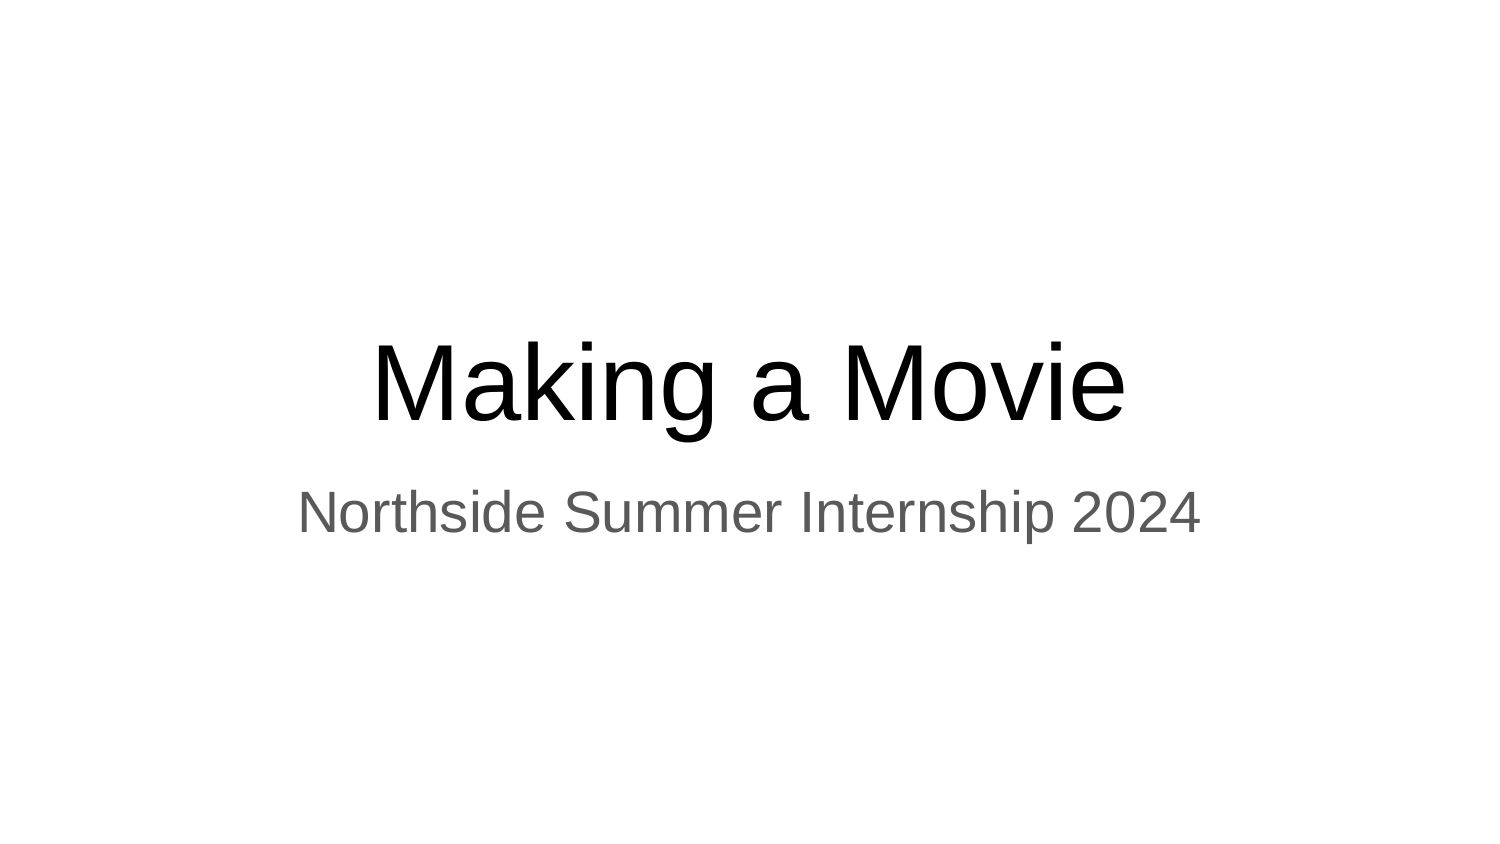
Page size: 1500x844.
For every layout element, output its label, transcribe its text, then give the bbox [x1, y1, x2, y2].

title Making a Movie [51, 122, 1449, 459]
subtitle Northside Summer Internship 2024 [51, 464, 1449, 595]
